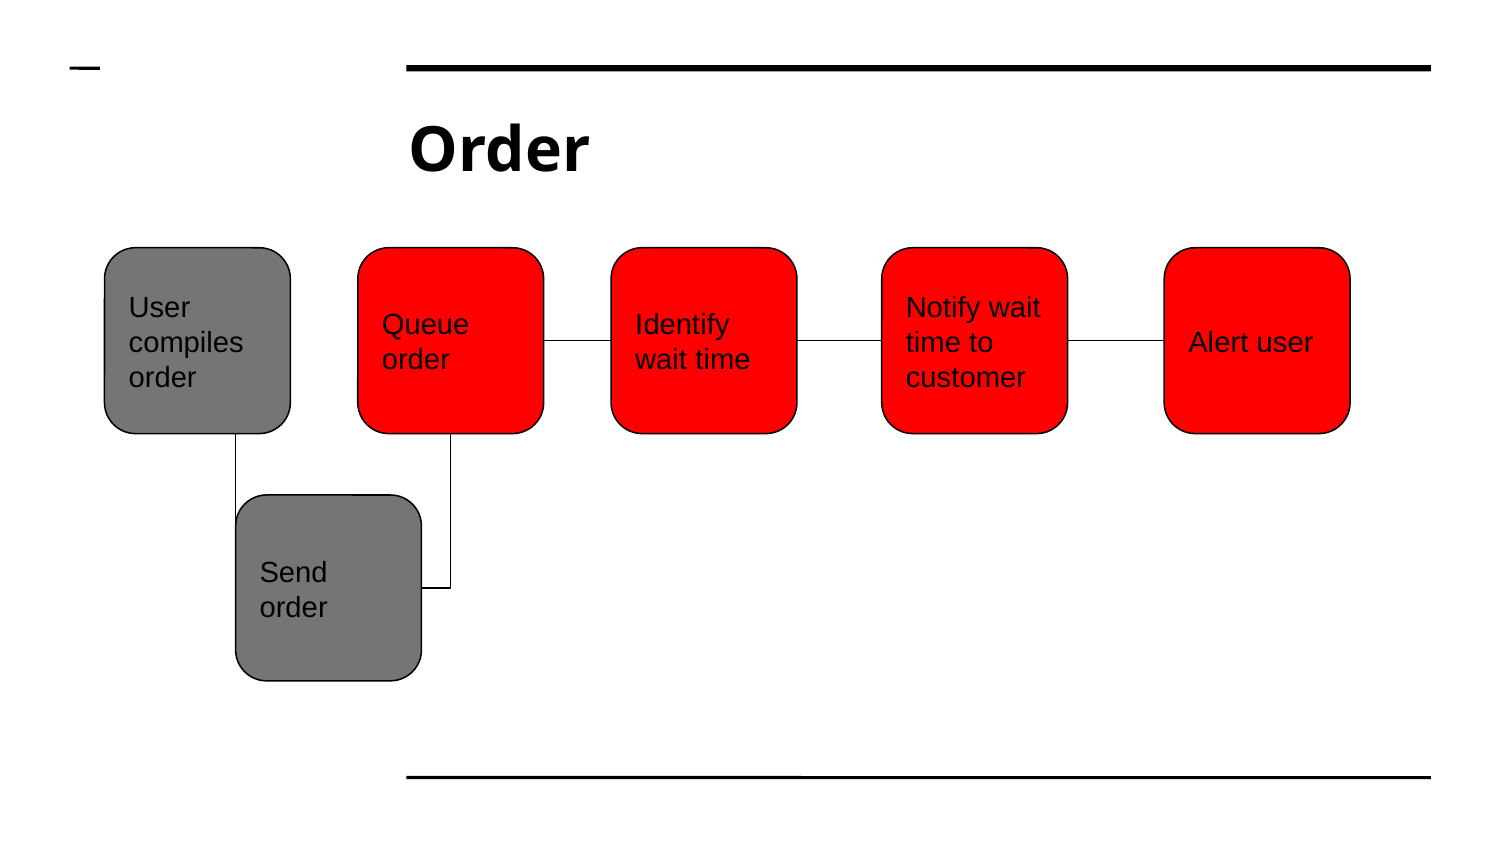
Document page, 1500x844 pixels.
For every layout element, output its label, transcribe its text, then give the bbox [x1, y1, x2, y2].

text_box Identify wait time [611, 247, 797, 434]
text_box Send order [235, 494, 422, 681]
title Order [393, 94, 1431, 199]
text_box User compiles order [104, 247, 291, 434]
text_box Notify wait time to customer [881, 247, 1068, 434]
text_box Alert user [1164, 247, 1351, 434]
text_box Queue order [357, 247, 544, 434]
